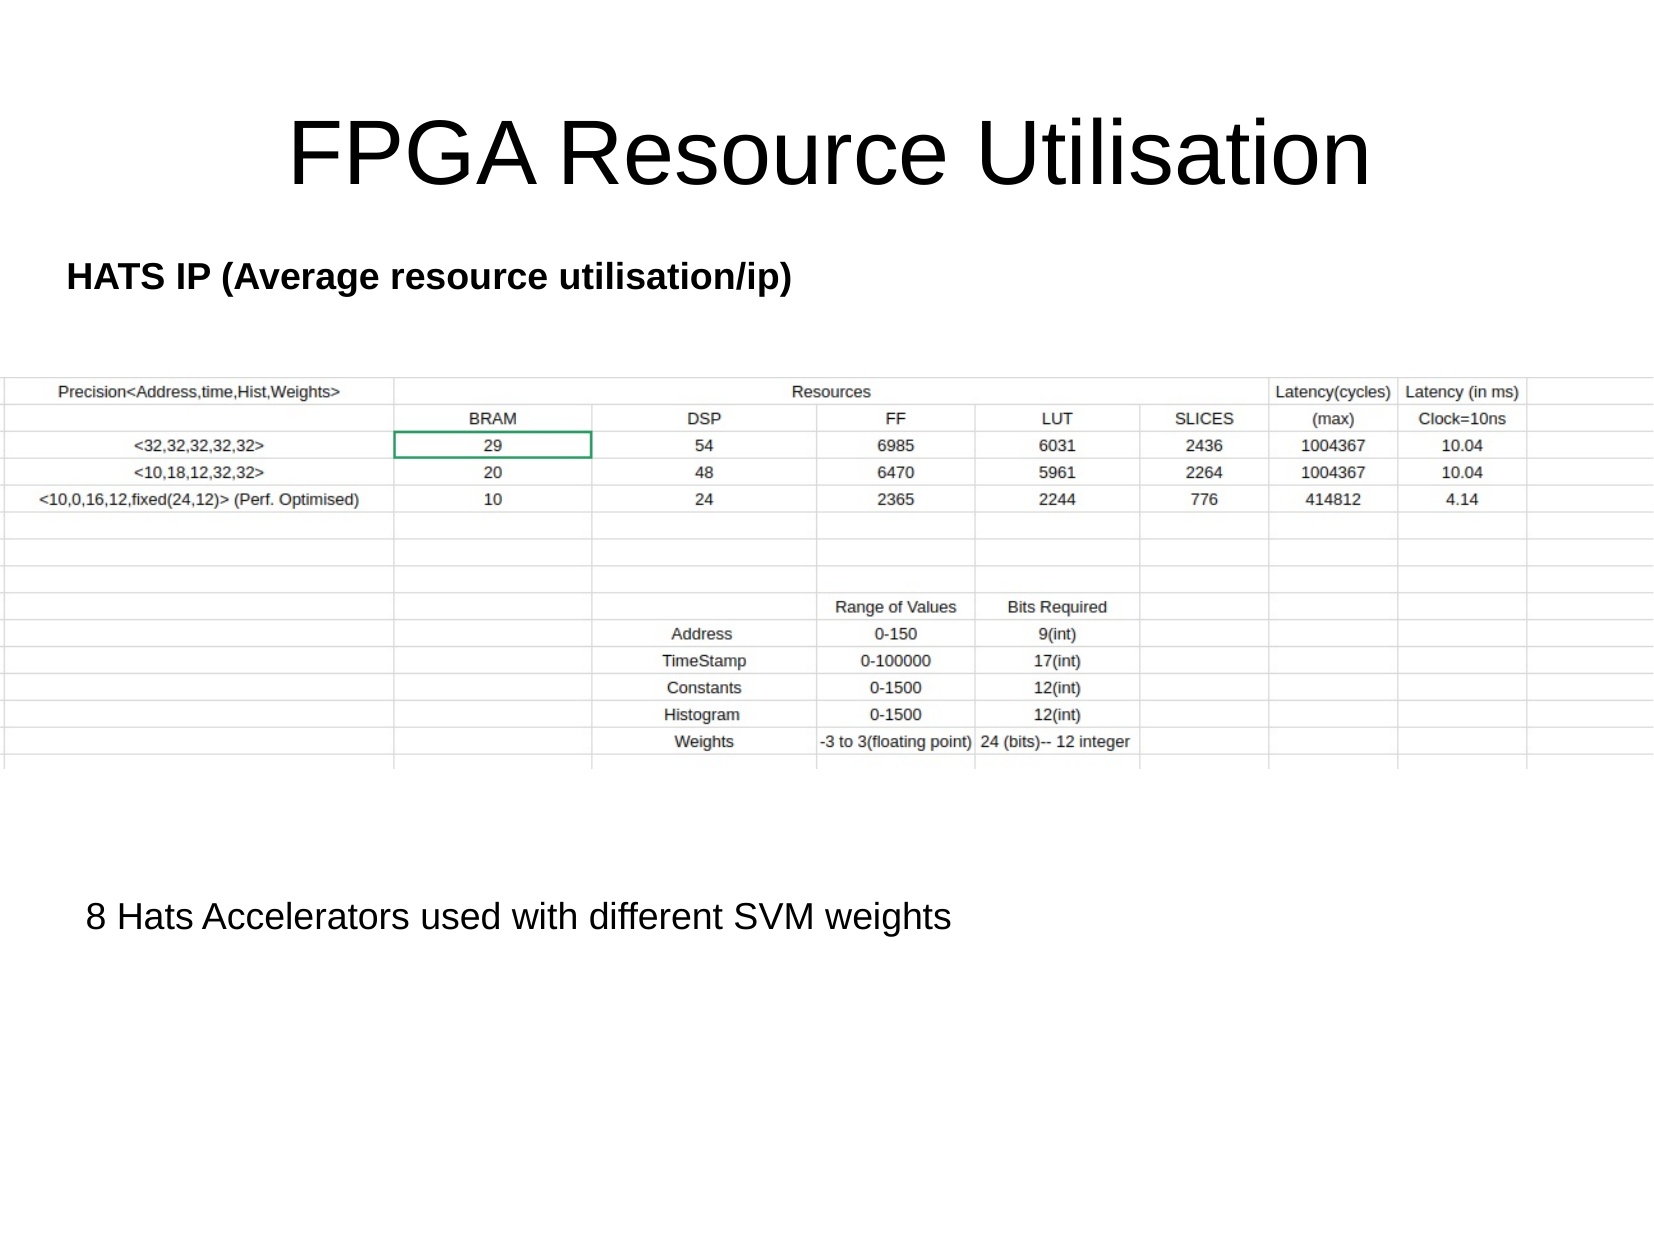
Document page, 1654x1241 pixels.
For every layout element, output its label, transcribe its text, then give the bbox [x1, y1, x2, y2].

picture [0, 377, 1654, 769]
text_box 8 Hats Accelerators used with different SVM weights [70, 888, 1123, 945]
text_box HATS IP (Average resource utilisation/ip) [51, 248, 1371, 347]
title FPGA Resource Utilisation [86, 49, 1576, 257]
